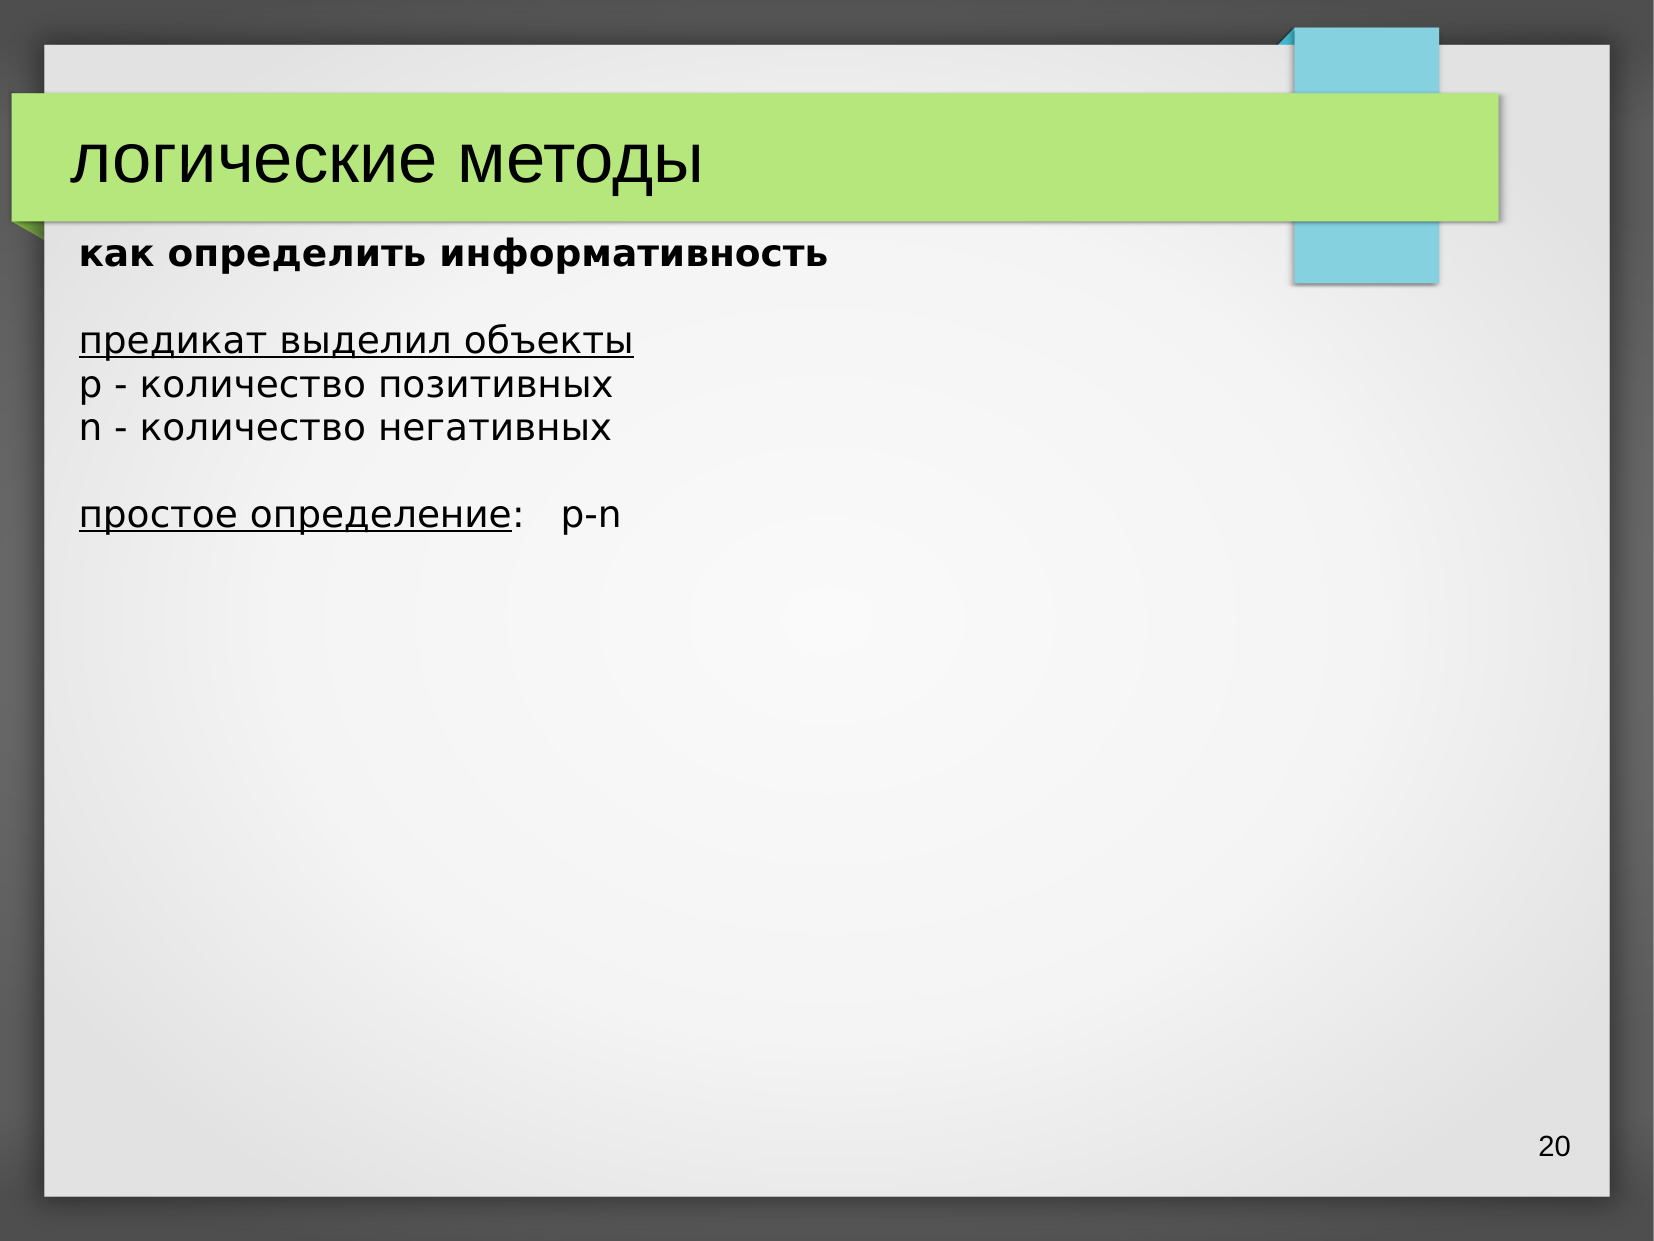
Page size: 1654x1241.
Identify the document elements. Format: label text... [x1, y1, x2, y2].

text_box как определить информативность предикат выделил объекты p - количество позитивных n - количество негативных простое определение: p-n [63, 224, 875, 588]
title логические методы [70, 118, 1205, 199]
picture [0, 0, 1654, 1241]
